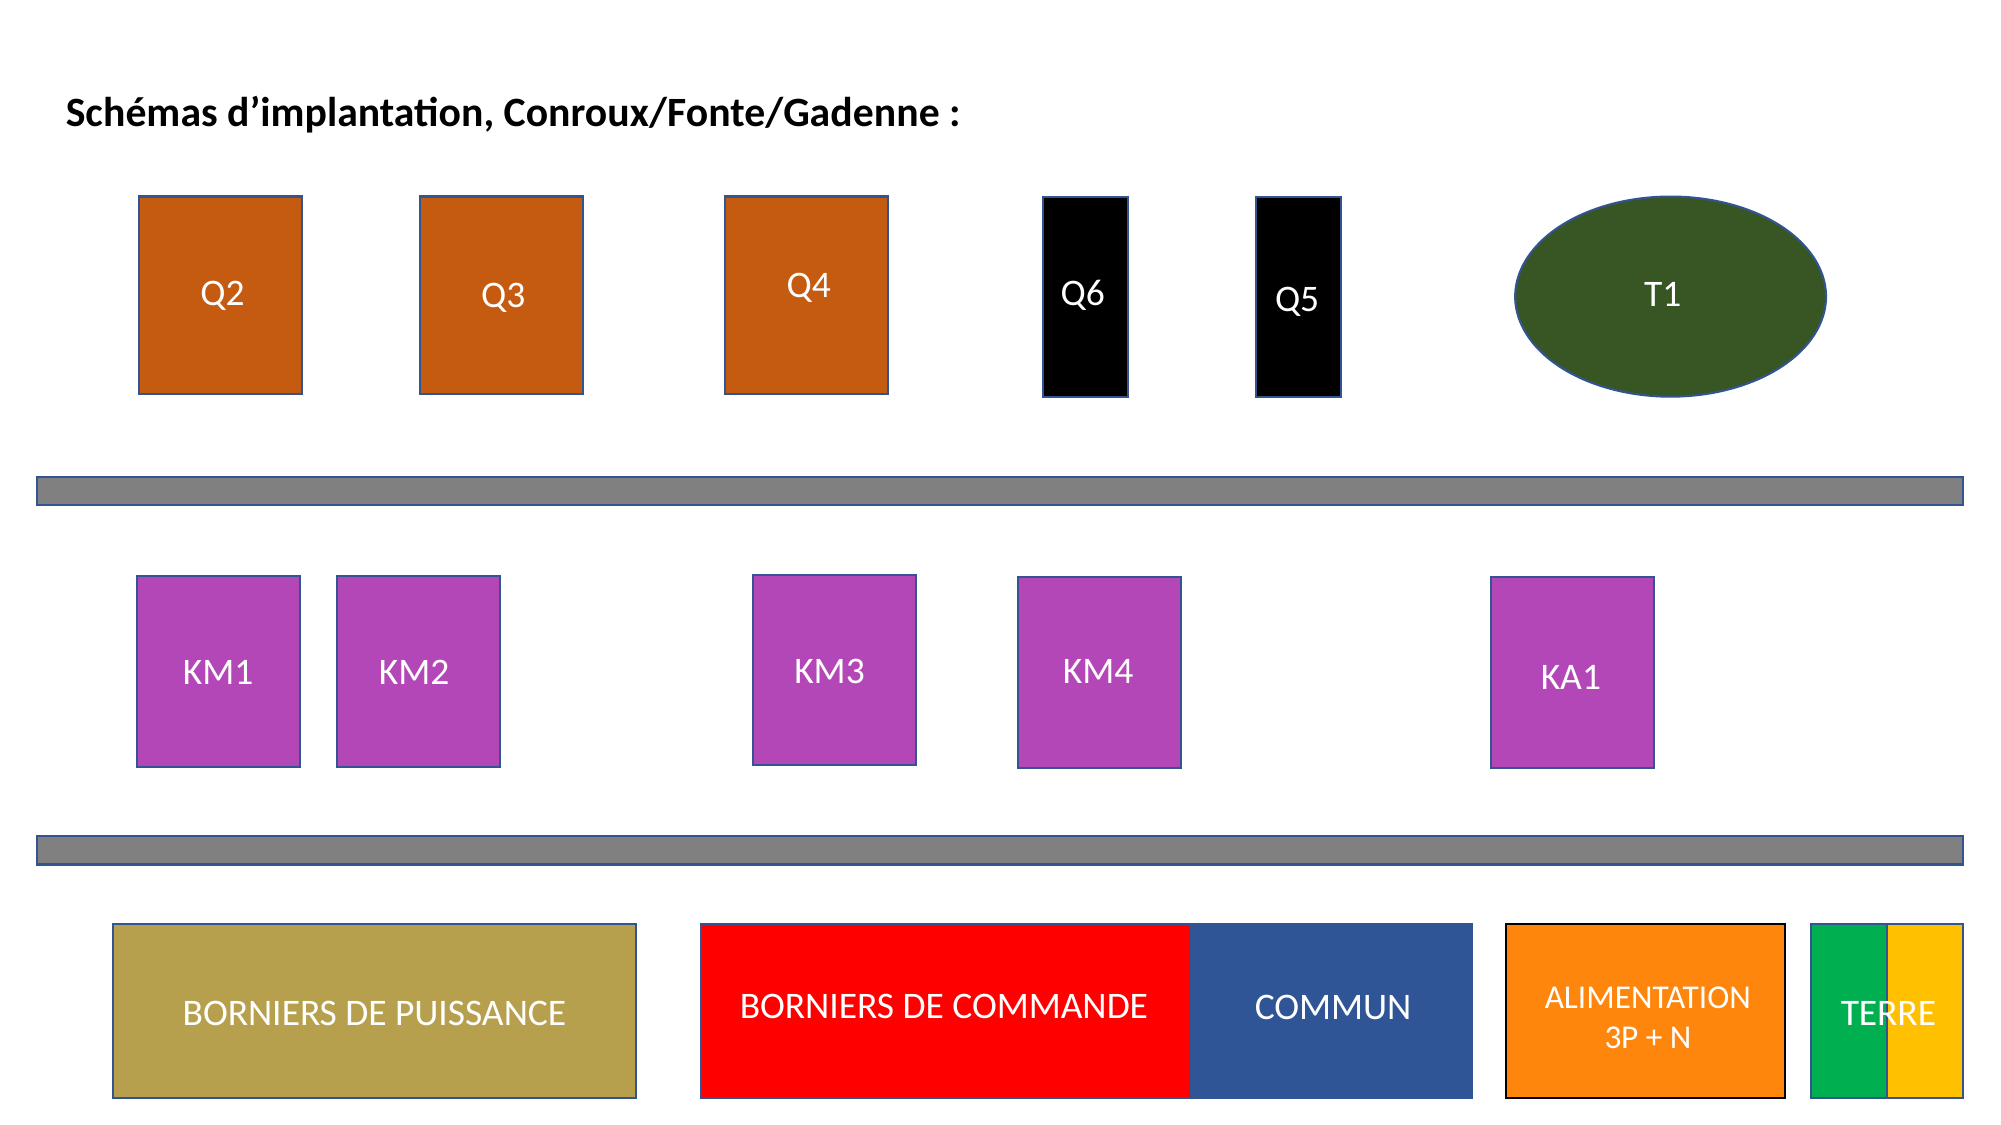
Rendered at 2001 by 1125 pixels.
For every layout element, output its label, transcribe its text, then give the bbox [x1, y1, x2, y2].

text_box KM2 [364, 639, 479, 700]
text_box KM3 [779, 638, 892, 699]
text_box [36, 836, 1963, 865]
text_box [139, 196, 303, 395]
text_box Q4 [771, 252, 864, 313]
text_box [136, 576, 300, 767]
text_box KA1 [1525, 644, 1628, 705]
text_box BORNIERS DE COMMANDE [724, 974, 1178, 1034]
text_box KM1 [168, 639, 277, 700]
text_box [1192, 923, 1472, 1098]
text_box Q5 [1260, 266, 1345, 327]
text_box [419, 196, 583, 395]
text_box BORNIERS DE PUISSANCE [168, 980, 619, 1041]
text_box [1255, 196, 1341, 397]
text_box Q3 [466, 262, 545, 323]
text_box [1018, 577, 1182, 768]
text_box [1505, 923, 1786, 1098]
text_box [1043, 196, 1129, 397]
text_box KM4 [1048, 638, 1152, 699]
text_box COMMUN [1240, 974, 1429, 1035]
text_box ALIMENTATION 3P + N [1524, 968, 1772, 1063]
text_box TERRE [1826, 980, 1963, 1041]
text_box [725, 196, 889, 395]
text_box Schémas d’implantation, Conroux/Fonte/Gadenne : [51, 77, 2000, 143]
text_box T1 [1629, 261, 1751, 322]
text_box Q2 [185, 260, 300, 366]
text_box [1490, 577, 1654, 768]
text_box [36, 476, 1963, 505]
text_box Q6 [1045, 260, 1131, 321]
text_box [1515, 196, 1827, 397]
text_box [1810, 923, 1963, 1098]
text_box [700, 923, 1191, 1098]
text_box [336, 576, 500, 767]
text_box [753, 574, 917, 766]
text_box [113, 923, 636, 1098]
